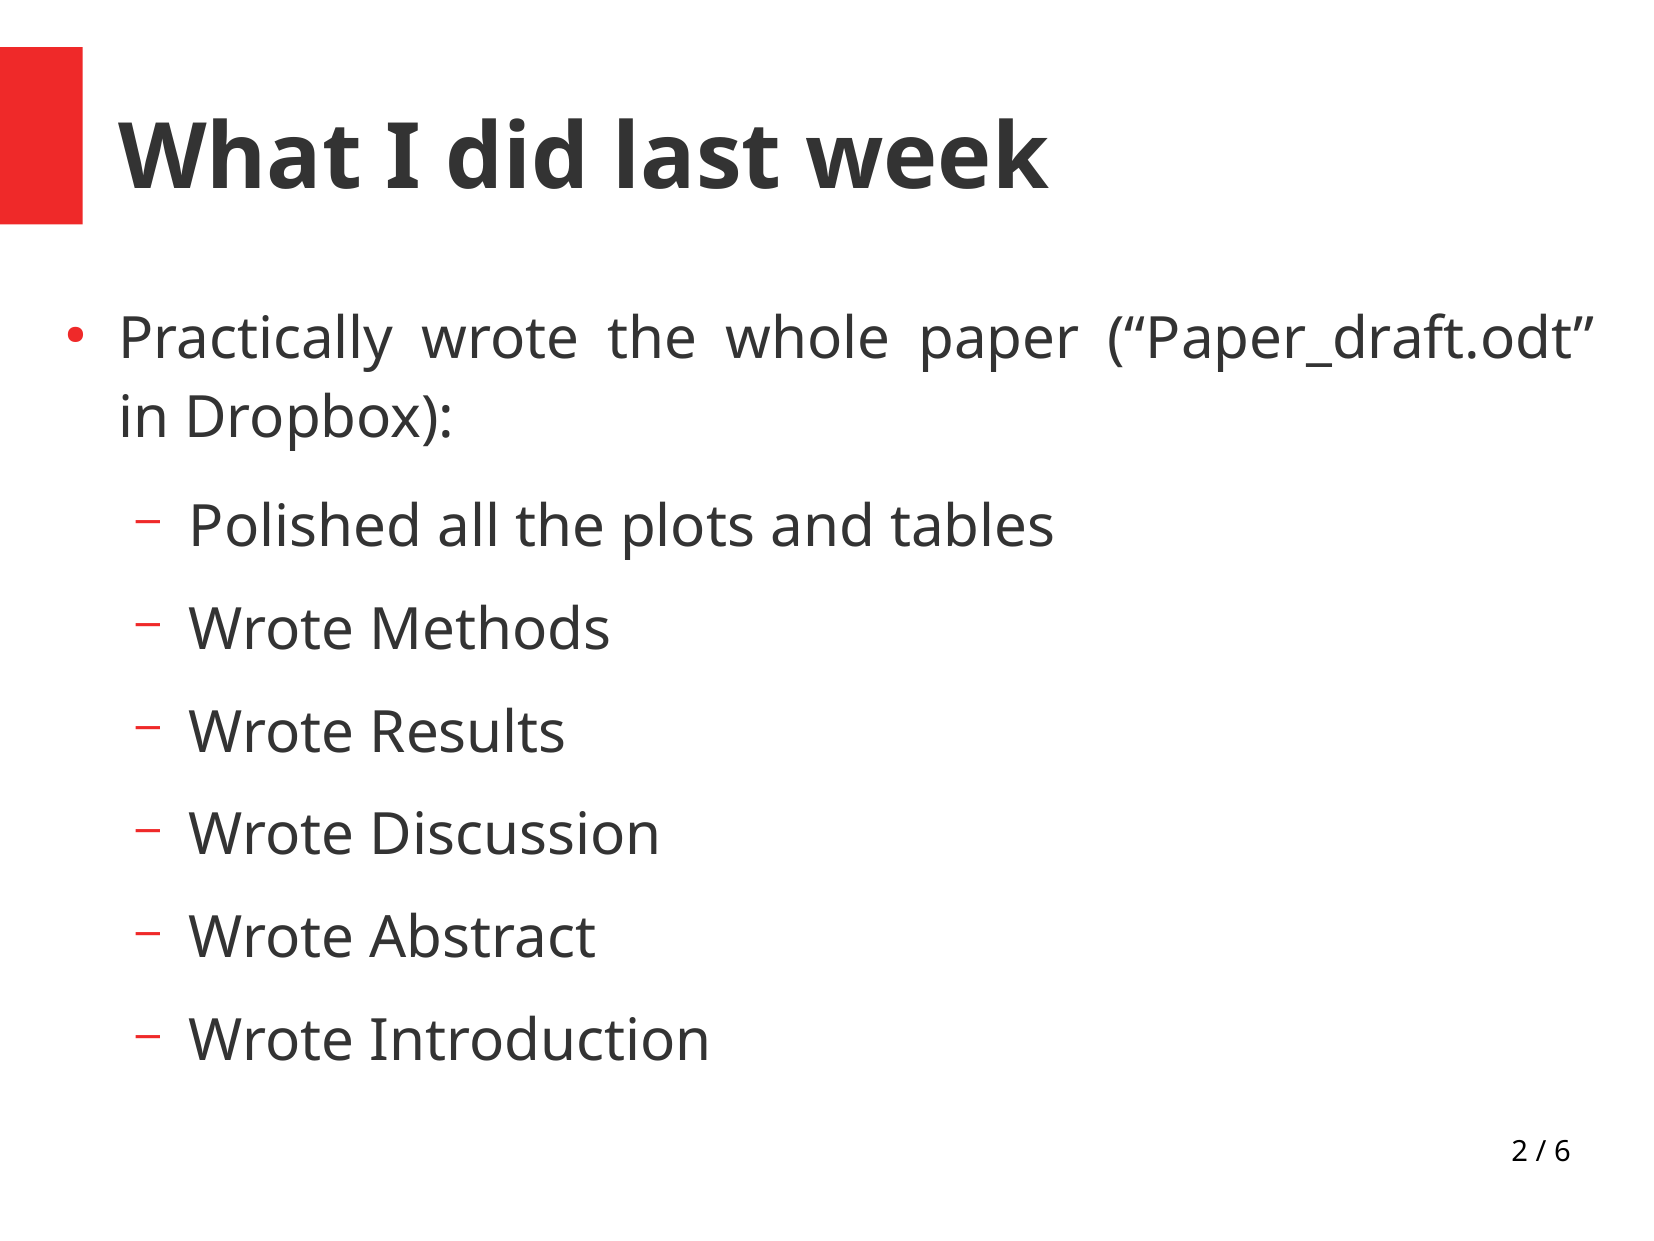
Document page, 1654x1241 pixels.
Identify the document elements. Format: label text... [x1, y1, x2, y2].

list Practically wrote the whole paper (“Paper_draft.odt” in Dropbox): Polished all the plots and tables Wrote Methods Wrote Results Wrote Discussion Wrote Abstract Wrote Introduction [47, 296, 1595, 1016]
title What I did last week [118, 49, 1571, 257]
